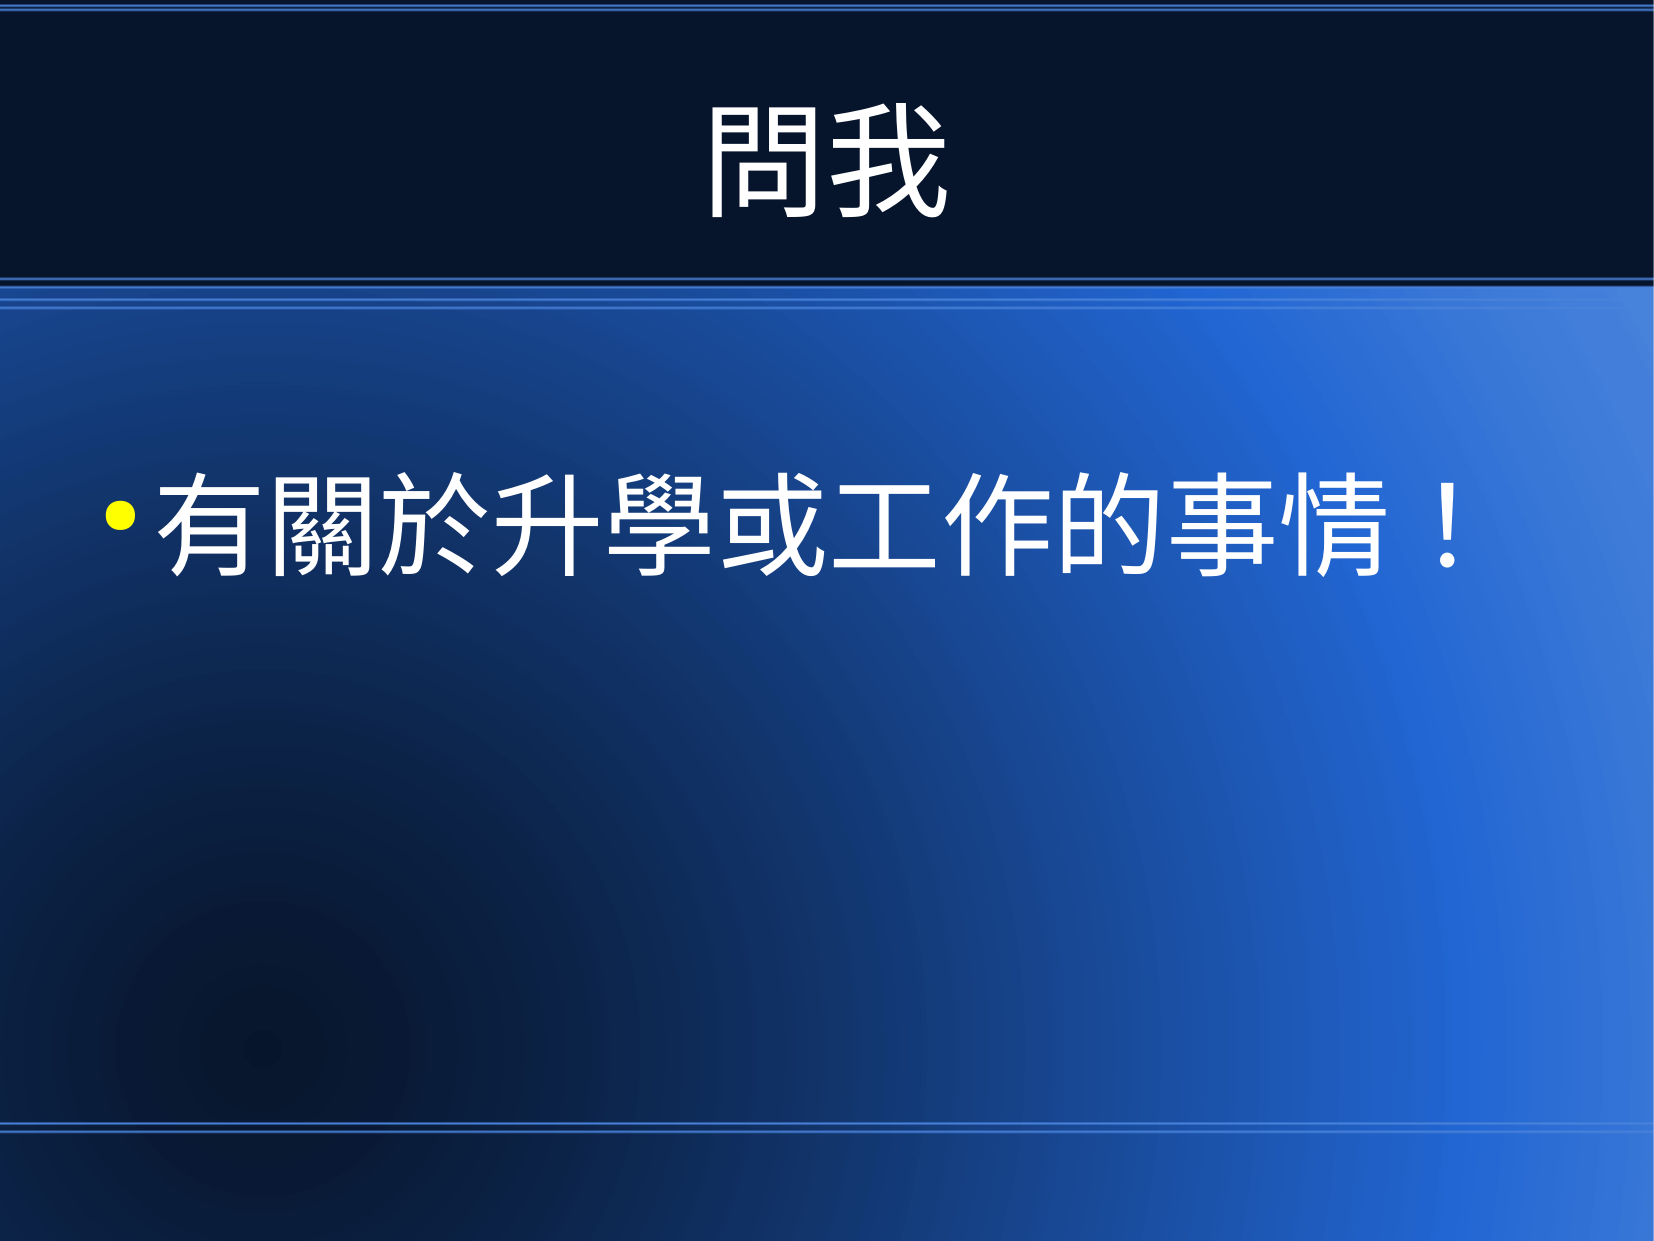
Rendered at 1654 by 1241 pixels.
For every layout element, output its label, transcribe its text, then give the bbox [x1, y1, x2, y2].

list 有關於升學或工作的事情！ [82, 355, 1571, 1241]
picture [0, 0, 1654, 1241]
title 問我 [82, 49, 1571, 257]
